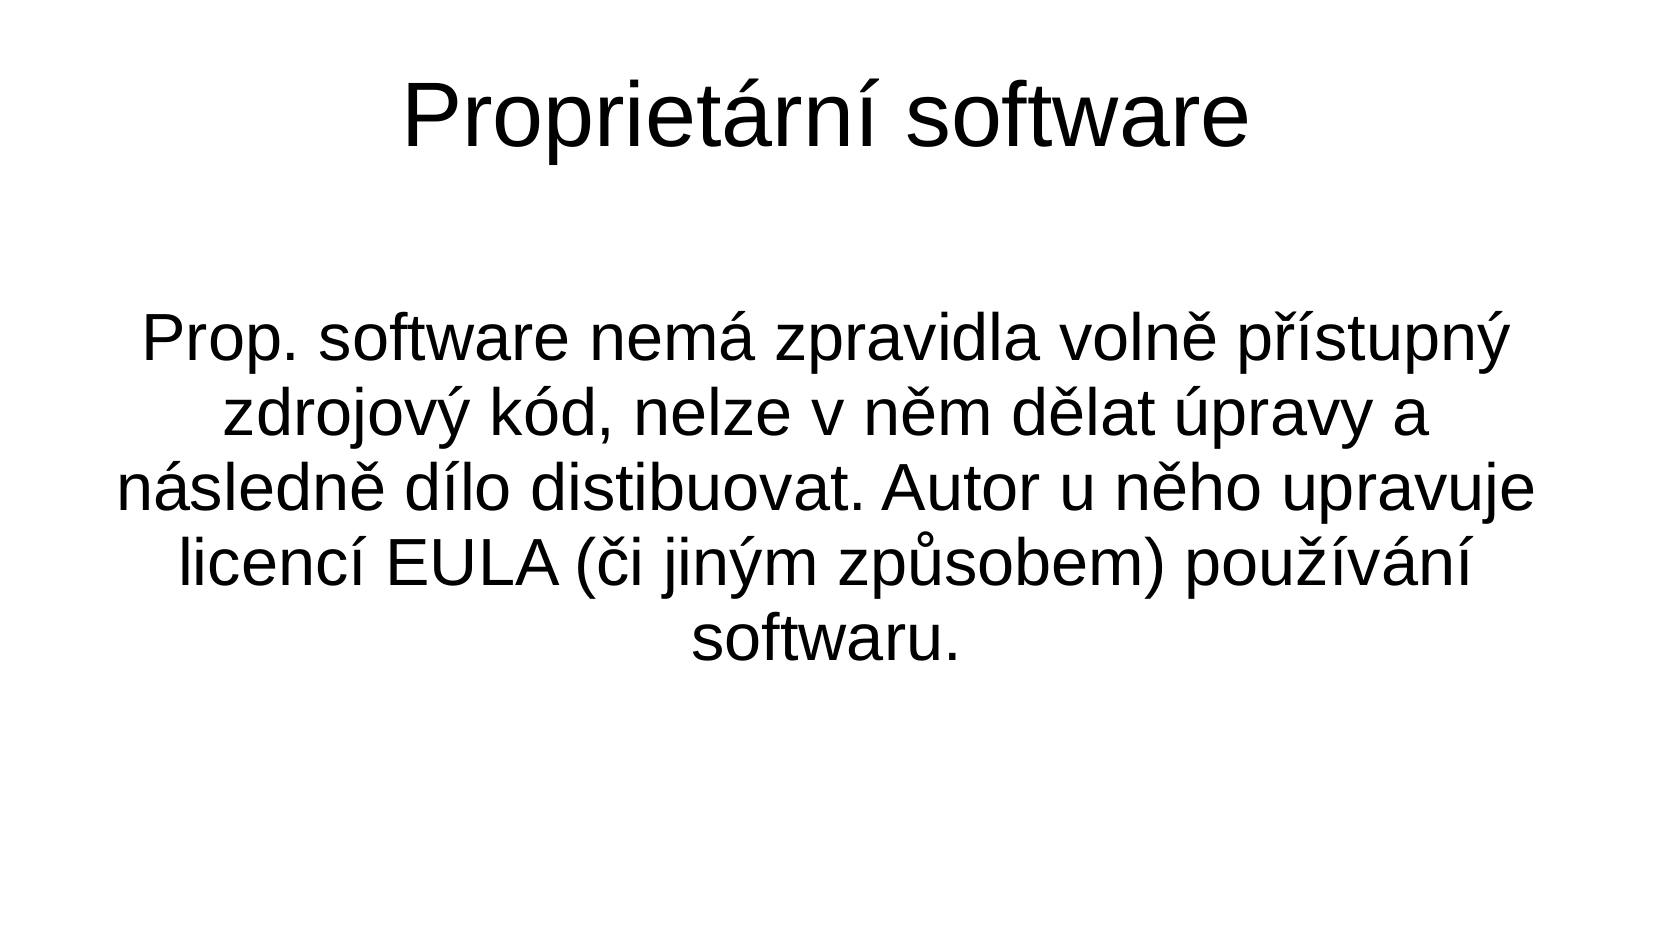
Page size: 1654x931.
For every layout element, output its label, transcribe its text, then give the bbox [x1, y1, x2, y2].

title Proprietární software [82, 37, 1571, 193]
subtitle Prop. software nemá zpravidla volně přístupný zdrojový kód, nelze v něm dělat úpravy a následně dílo distibuovat. Autor u něho upravuje licencí EULA (či jiným způsobem) používání softwaru. [82, 217, 1571, 758]
